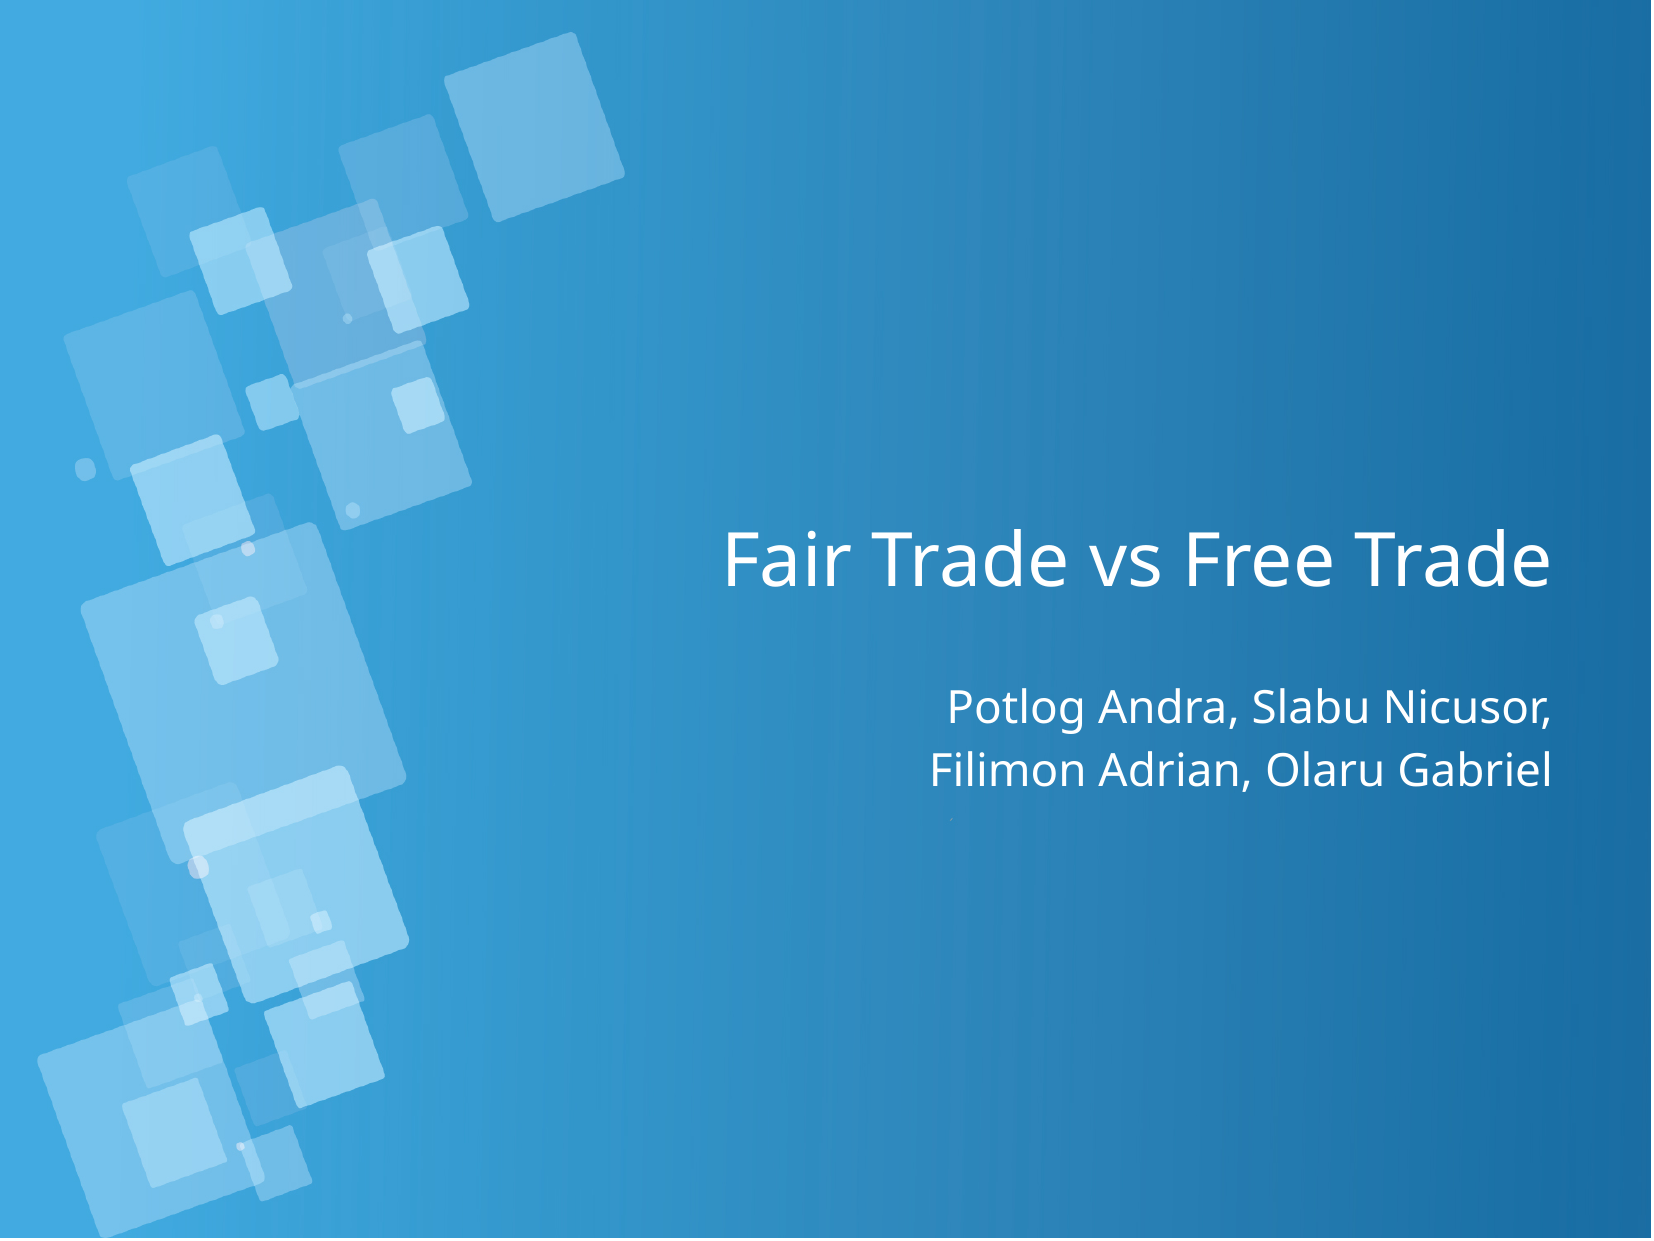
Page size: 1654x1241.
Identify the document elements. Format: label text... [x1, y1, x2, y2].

picture [0, 0, 1651, 1238]
title Fair Trade vs Free Trade [627, 467, 1554, 648]
subtitle Potlog Andra, Slabu Nicusor, Filimon Adrian, Olaru Gabriel [862, 680, 1554, 794]
